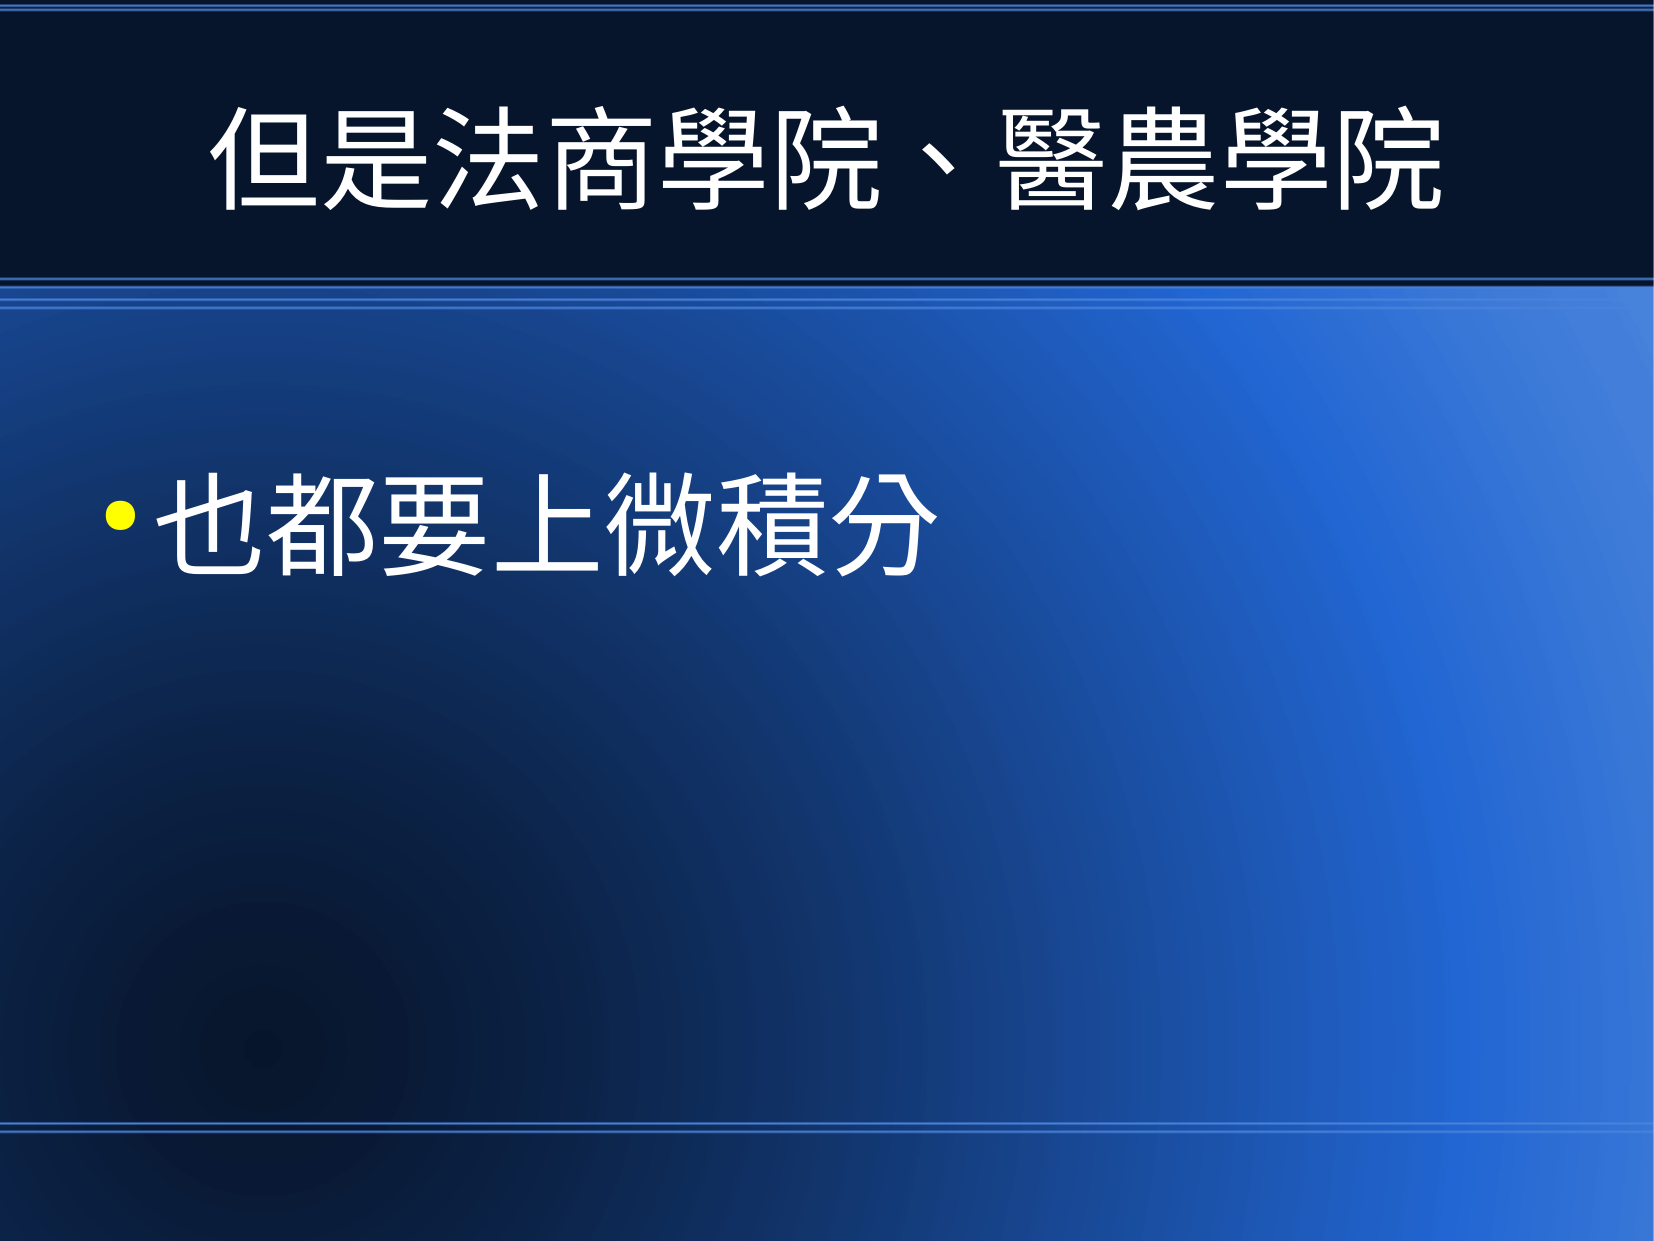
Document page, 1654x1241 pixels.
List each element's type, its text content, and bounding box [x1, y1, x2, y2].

picture [0, 0, 1654, 1241]
title 但是法商學院、醫農學院 [82, 49, 1571, 257]
list 也都要上微積分 [82, 355, 1571, 1241]
